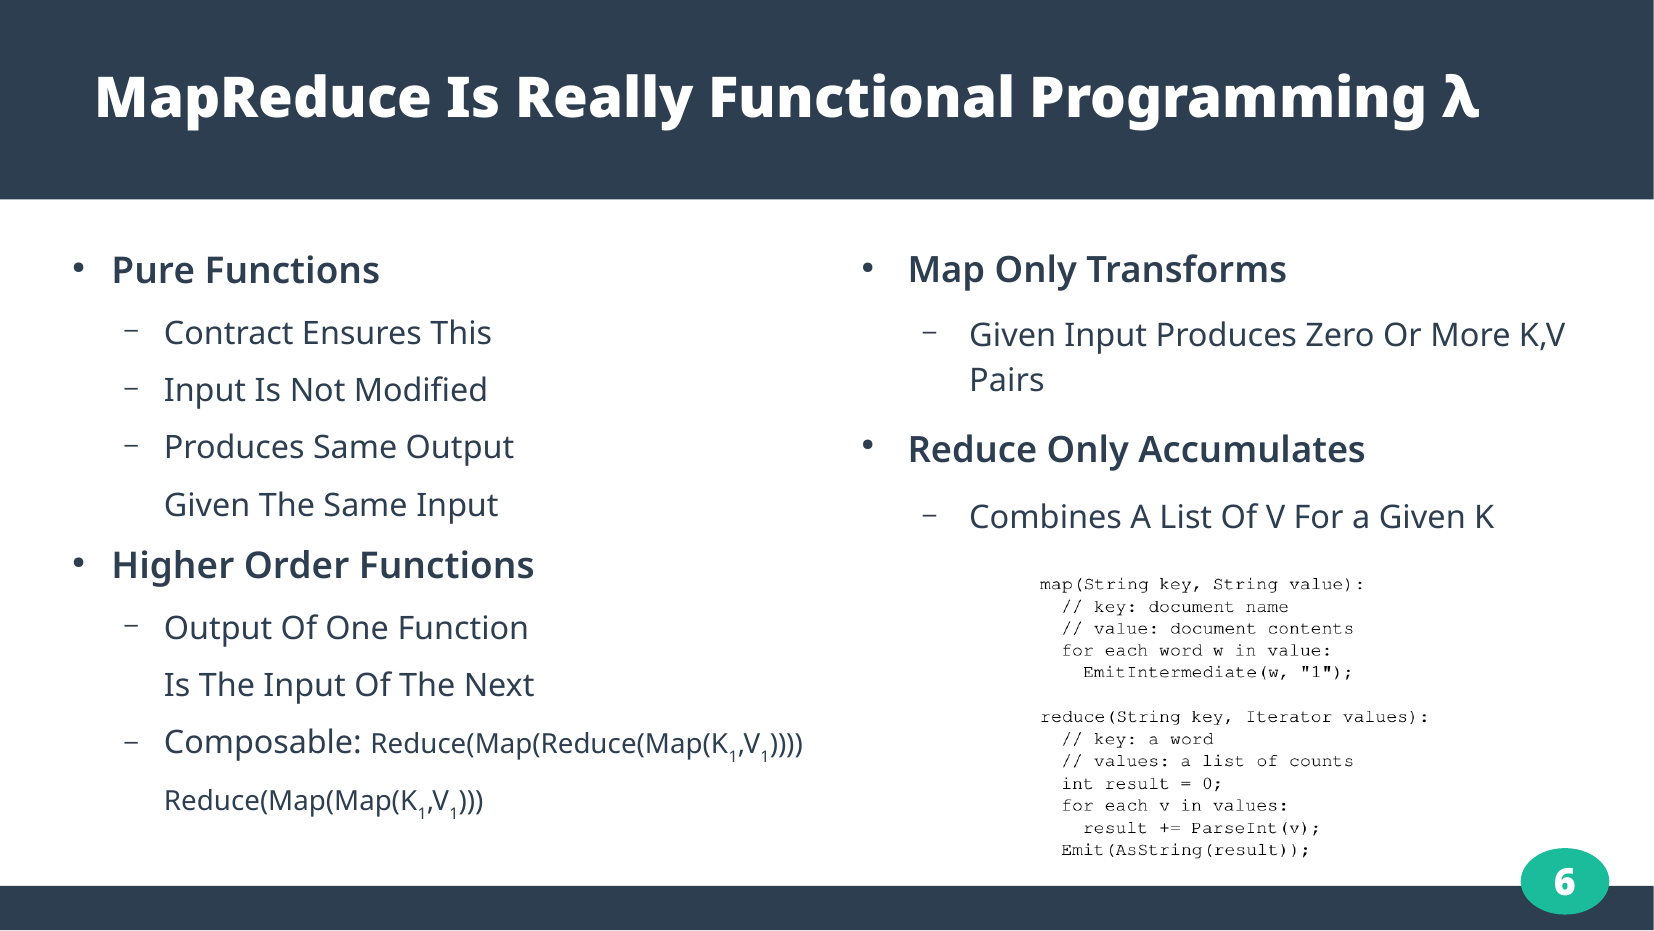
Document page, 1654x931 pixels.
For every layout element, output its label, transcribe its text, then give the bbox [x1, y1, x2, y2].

list Pure Functions Contract Ensures This Input Is Not Modified Produces Same Output Given The Same Input Higher Order Functions Output Of One Function Is The Input Of The Next Composable: Reduce(Map(Reduce(Map(K1,V1)))) Reduce(Map(Map(K1,V1))) [59, 243, 809, 864]
title MapReduce Is Really Functional Programming λ [59, 37, 1595, 155]
list Map Only Transforms Given Input Produces Zero Or More K,V Pairs Reduce Only Accumulates Combines A List Of V For a Given K [845, 243, 1596, 540]
picture [997, 567, 1444, 864]
